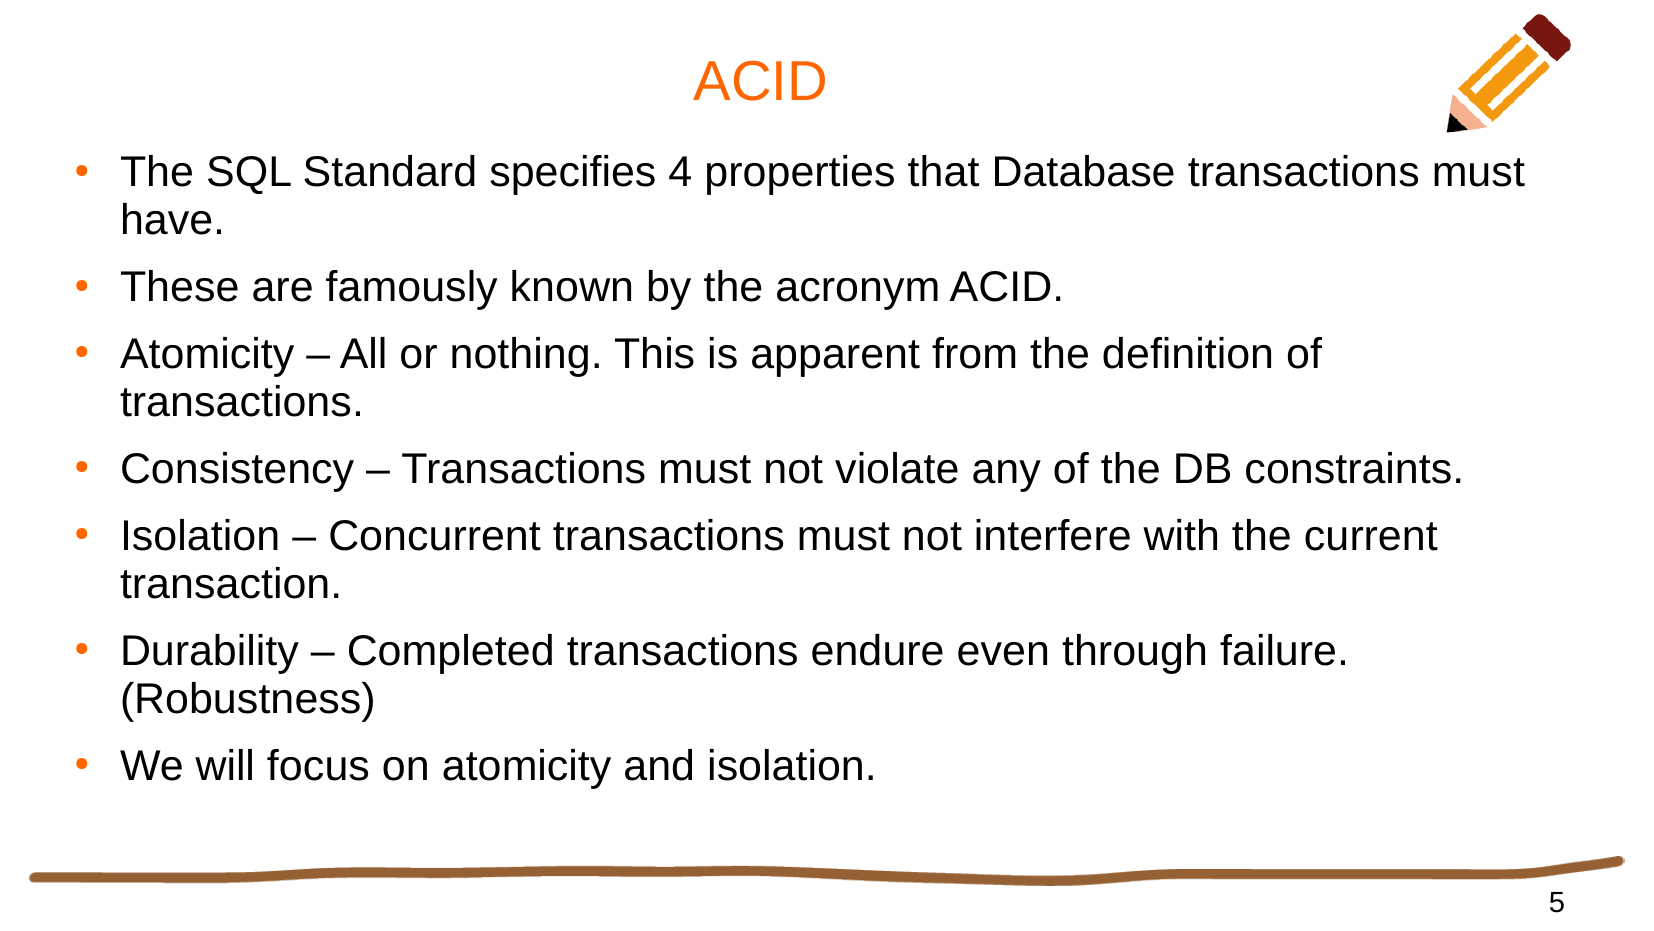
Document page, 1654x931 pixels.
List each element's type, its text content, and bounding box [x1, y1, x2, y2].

picture [1446, 14, 1571, 133]
title ACID [88, 29, 1447, 133]
picture [29, 856, 1625, 886]
list The SQL Standard specifies 4 properties that Database transactions must have. These are famously known by the acronym ACID. Atomicity – All or nothing. This is apparent from the definition of transactions. Consistency – Transactions must not violate any of the DB constraints. Isolation – Concurrent transactions must not interfere with the current transaction. Durability – Completed transactions endure even through failure. (Robustness) We will focus on atomicity and isolation. [59, 147, 1565, 798]
